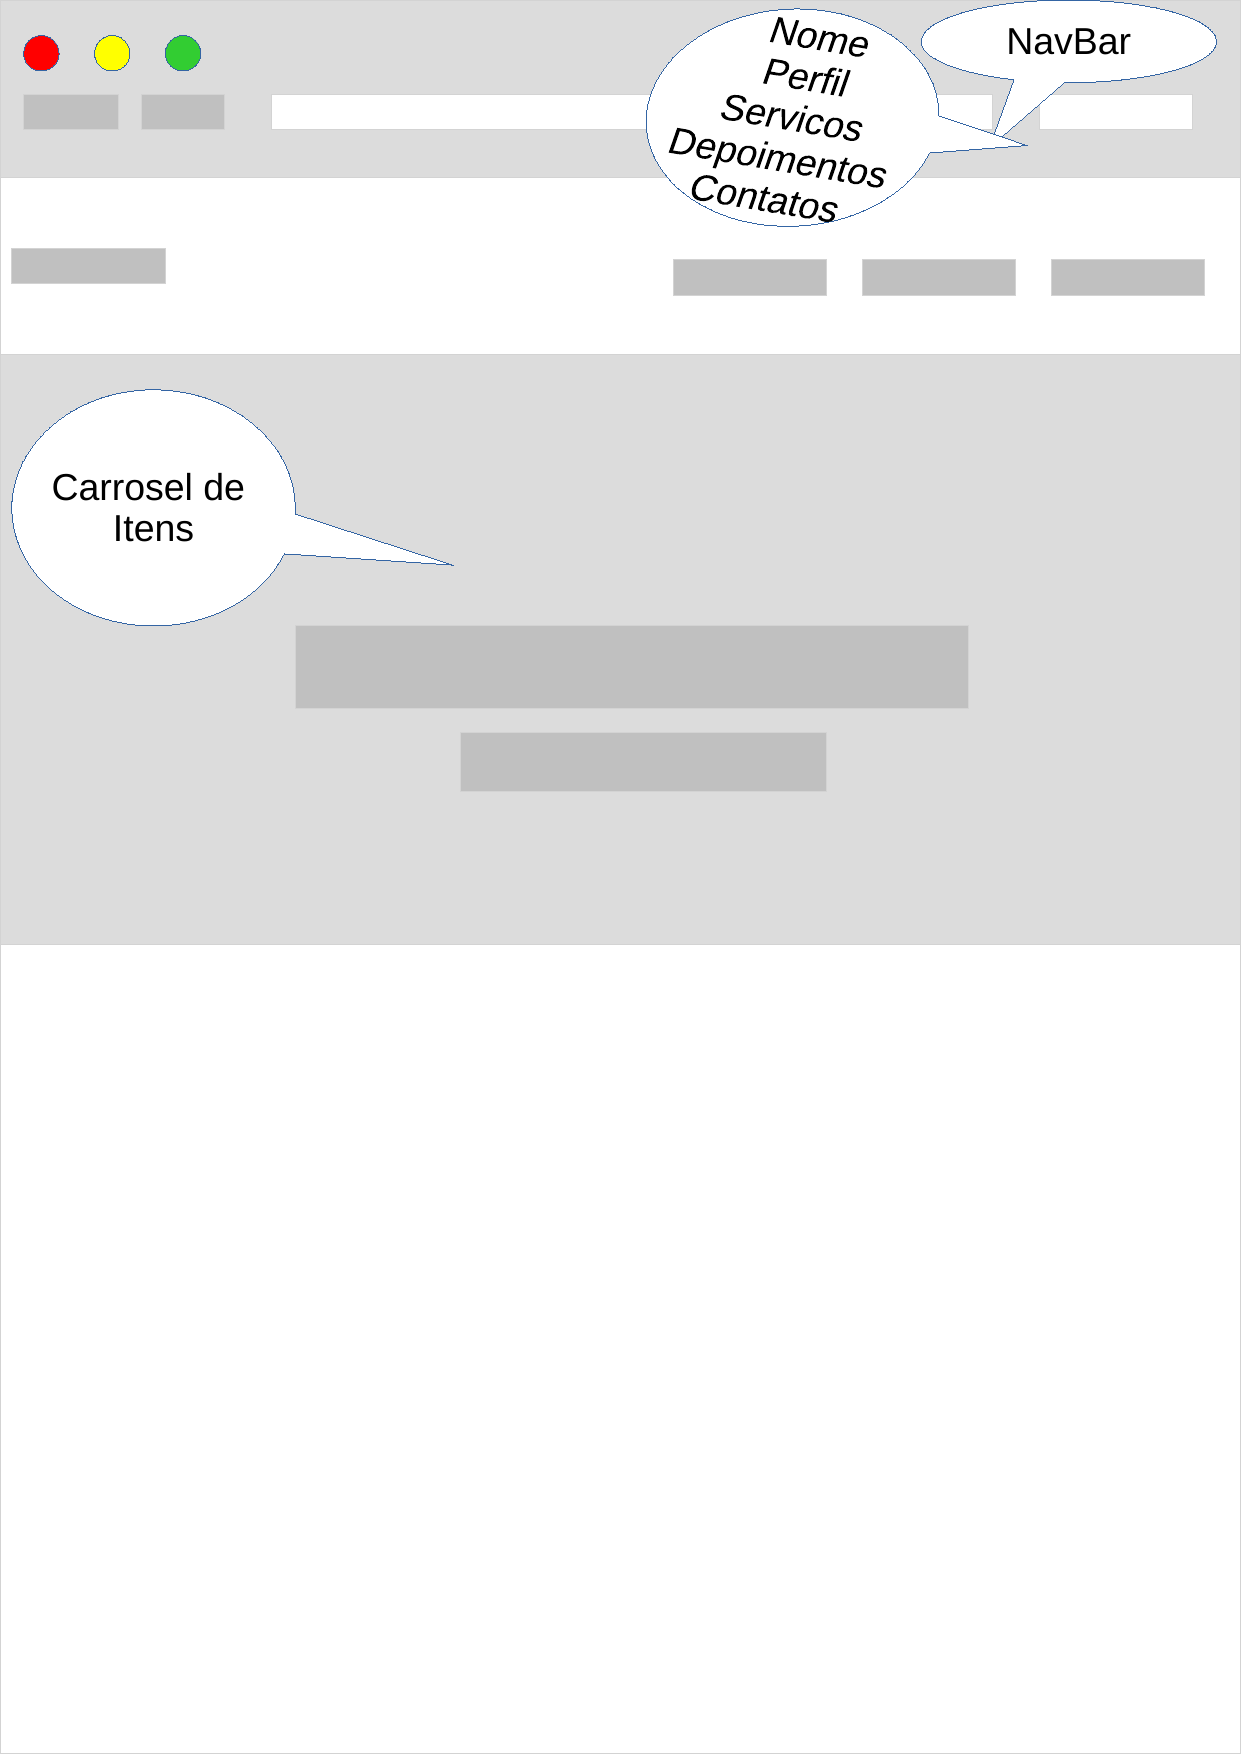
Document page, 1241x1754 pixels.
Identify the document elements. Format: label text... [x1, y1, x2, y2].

text_box Carrosel de Itens [11, 389, 454, 626]
text_box NavBar [921, 0, 1217, 136]
text_box [0, 0, 1241, 1754]
text_box Nome Perfil Servicos Depoimentos Contatos [646, 8, 1028, 227]
